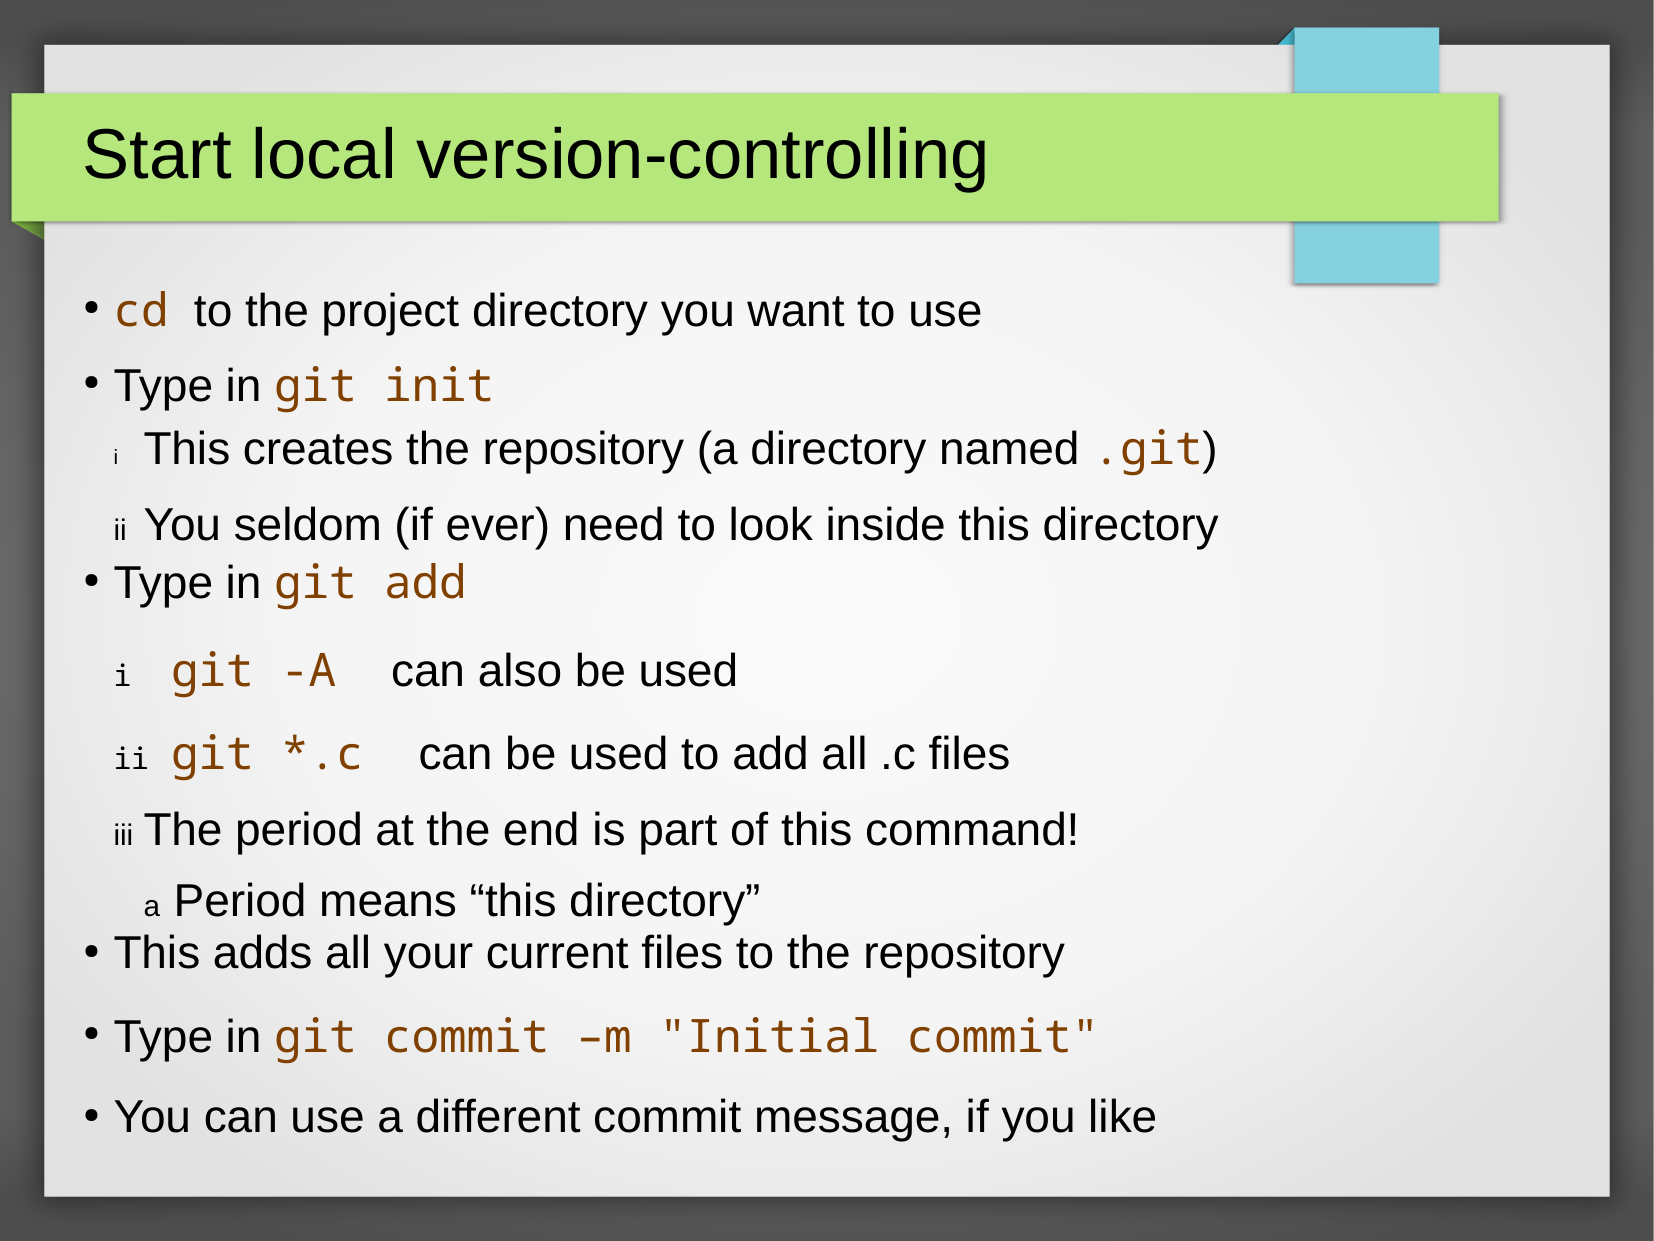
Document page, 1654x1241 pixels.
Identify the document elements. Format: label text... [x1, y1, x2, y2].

picture [0, 0, 1654, 1241]
title Start local version-controlling [82, 94, 1471, 213]
list cd to the project directory you want to use Type in git init This creates the repository (a directory named .git) You seldom (if ever) need to look inside this directory Type in git add git -A can also be used git *.c can be used to add all .c files The period at the end is part of this command! Period means “this directory” This adds all your current files to the repository Type in git commit –m "Initial commit" You can use a different commit message, if you like [68, 270, 1475, 1156]
